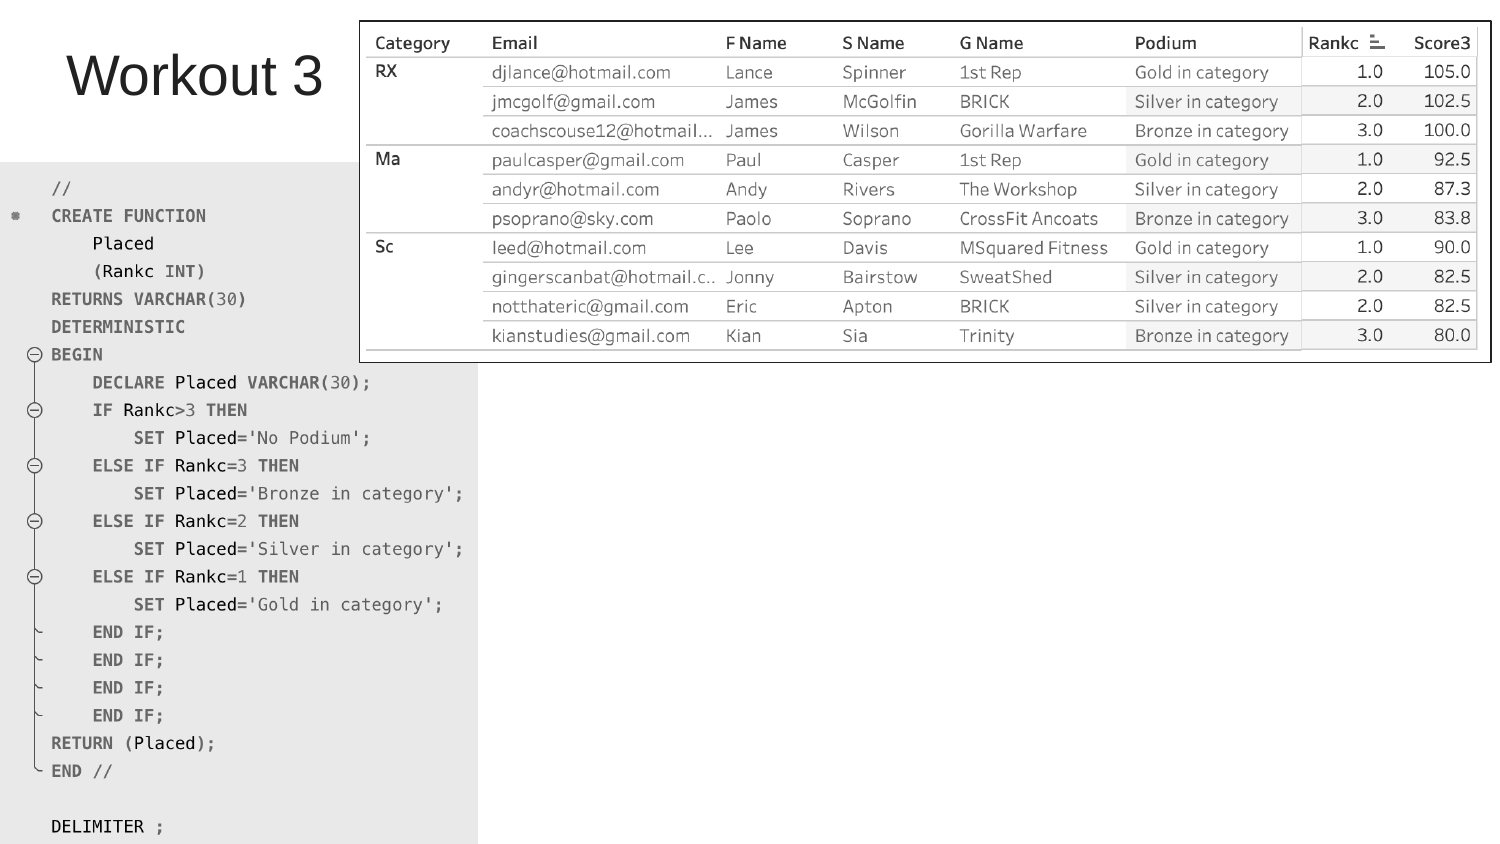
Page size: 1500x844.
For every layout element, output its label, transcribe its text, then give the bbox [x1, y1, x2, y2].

picture [360, 21, 1491, 362]
title Workout 3 [51, 29, 359, 124]
picture [0, 162, 478, 844]
